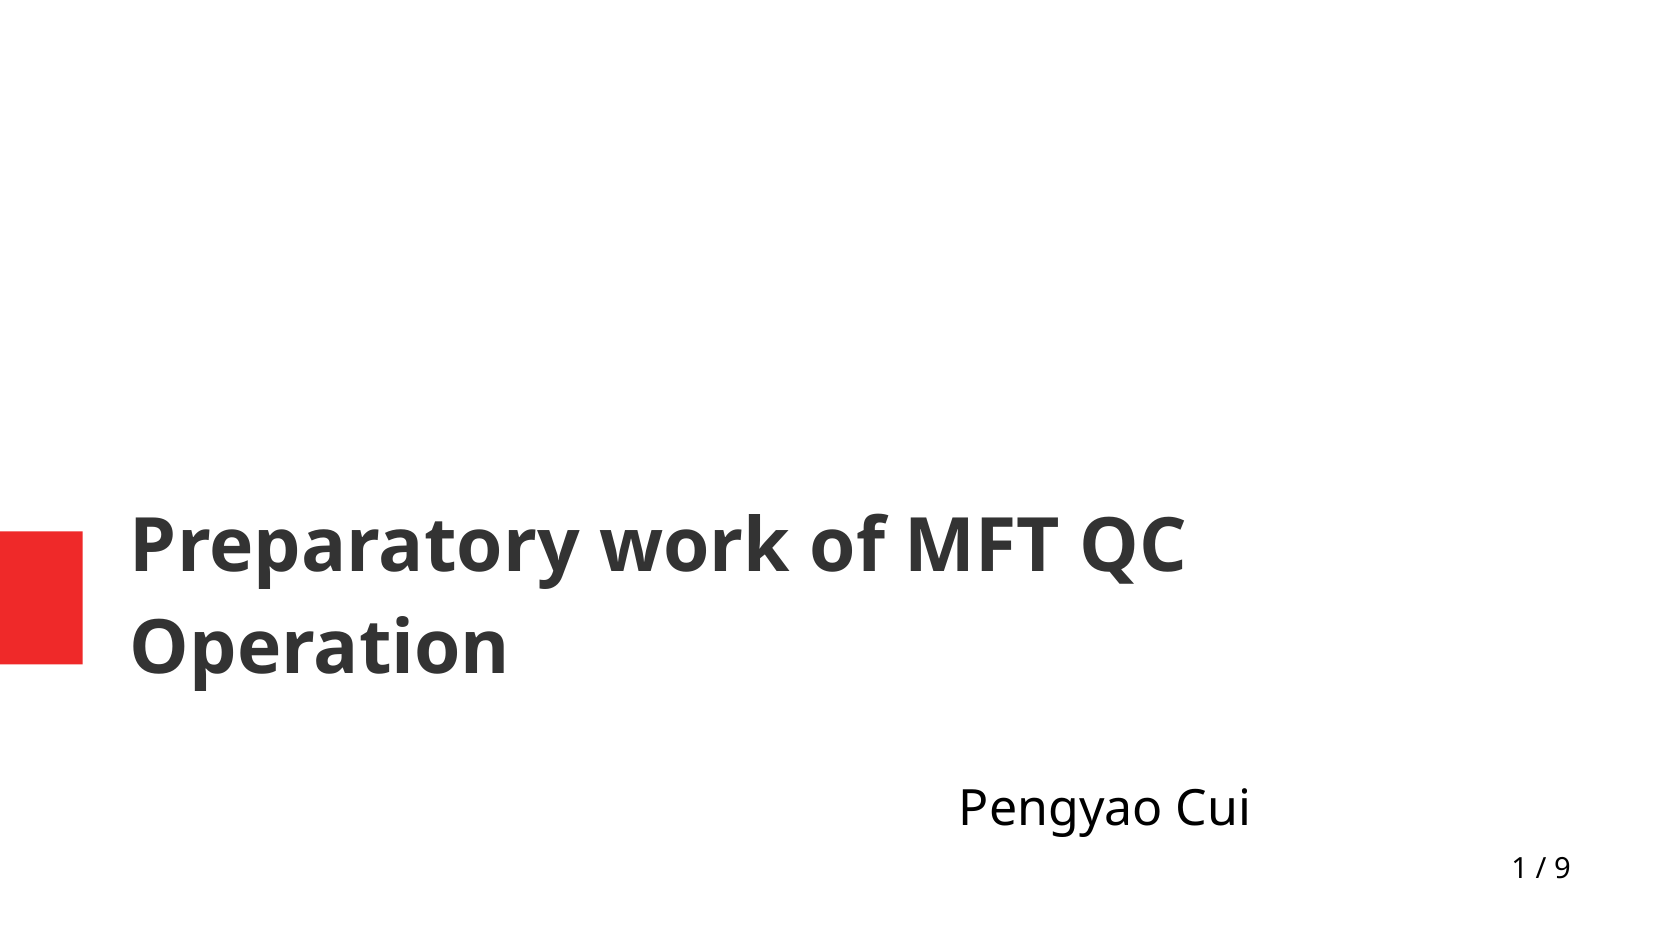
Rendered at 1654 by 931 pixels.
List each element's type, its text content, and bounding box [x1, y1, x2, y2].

subtitle Pengyao Cui [675, 765, 1536, 848]
title Preparatory work of MFT QC Operation [129, 491, 1536, 696]
